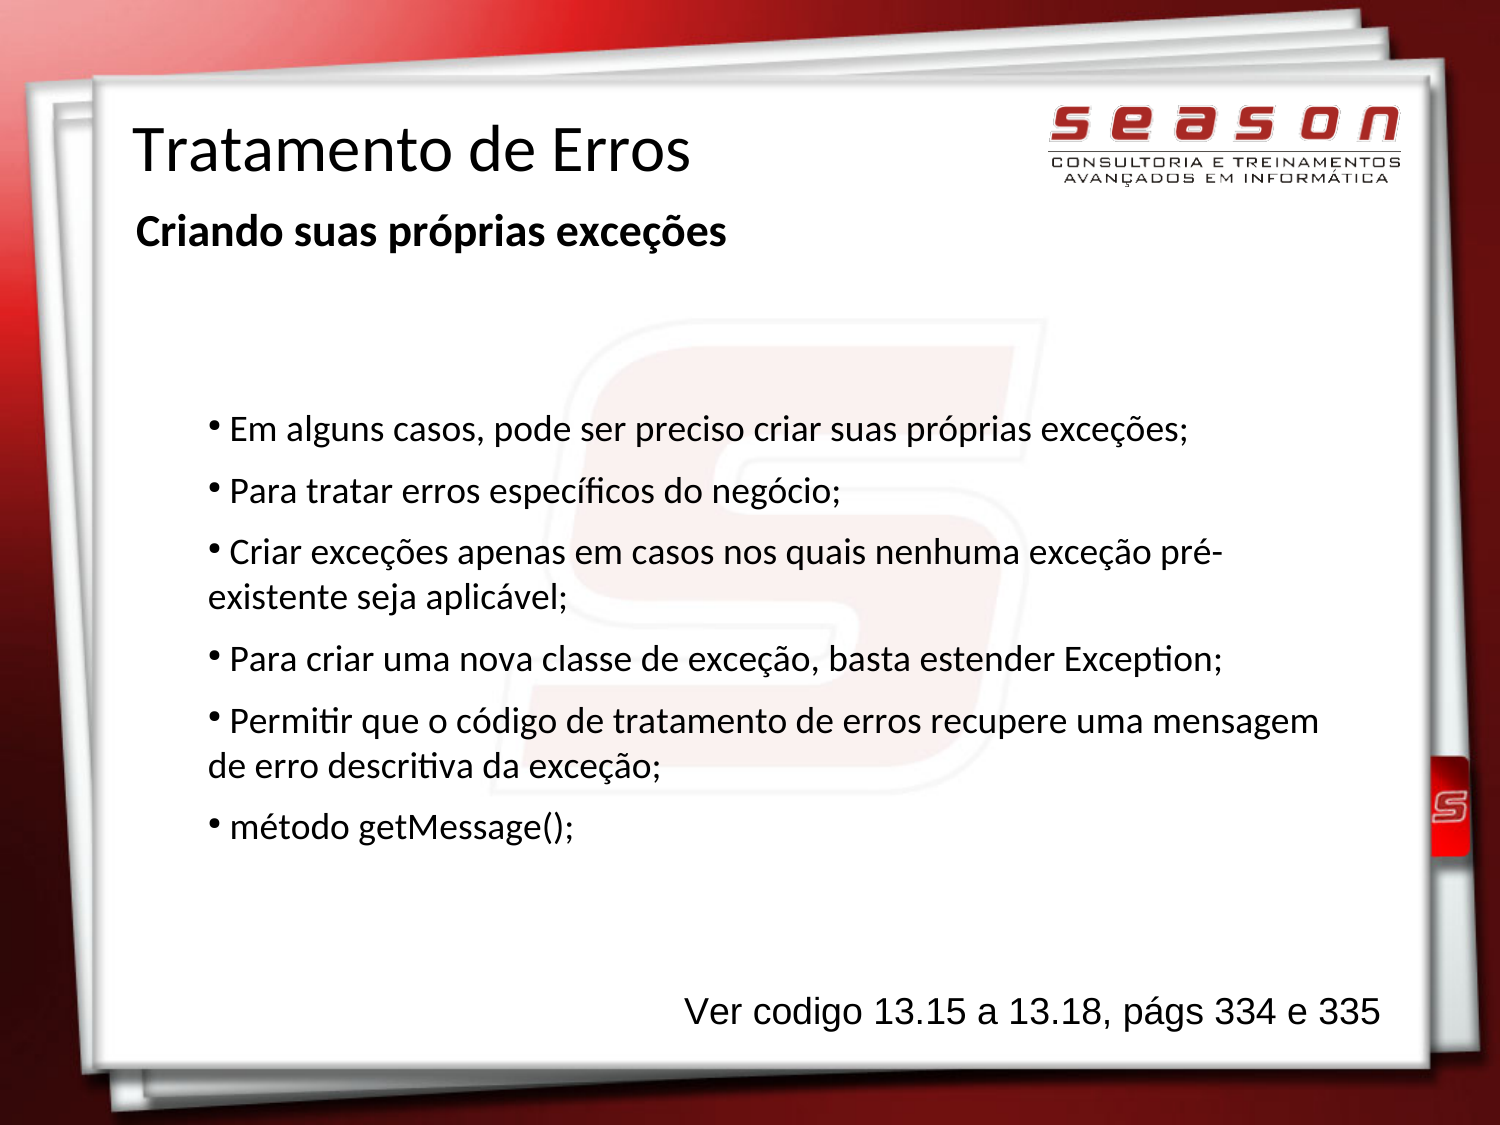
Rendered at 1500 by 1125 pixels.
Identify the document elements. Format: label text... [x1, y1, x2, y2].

title Tratamento de Erros [118, 33, 1394, 257]
picture [0, 0, 1500, 1125]
text_box Ver codigo 13.15 a 13.18, págs 334 e 335 [637, 979, 1396, 1040]
text_box Em alguns casos, pode ser preciso criar suas próprias exceções; Para tratar erros específicos do negócio; Criar exceções apenas em casos nos quais nenhuma exceção pré-existente seja aplicável; Para criar uma nova classe de exceção, basta estender Exception; Permitir que o código de tratamento de erros recupere uma mensagem de erro descritiva da exceção; método getMessage(); [207, 357, 1328, 894]
text_box Criando suas próprias exceções [119, 200, 1240, 256]
